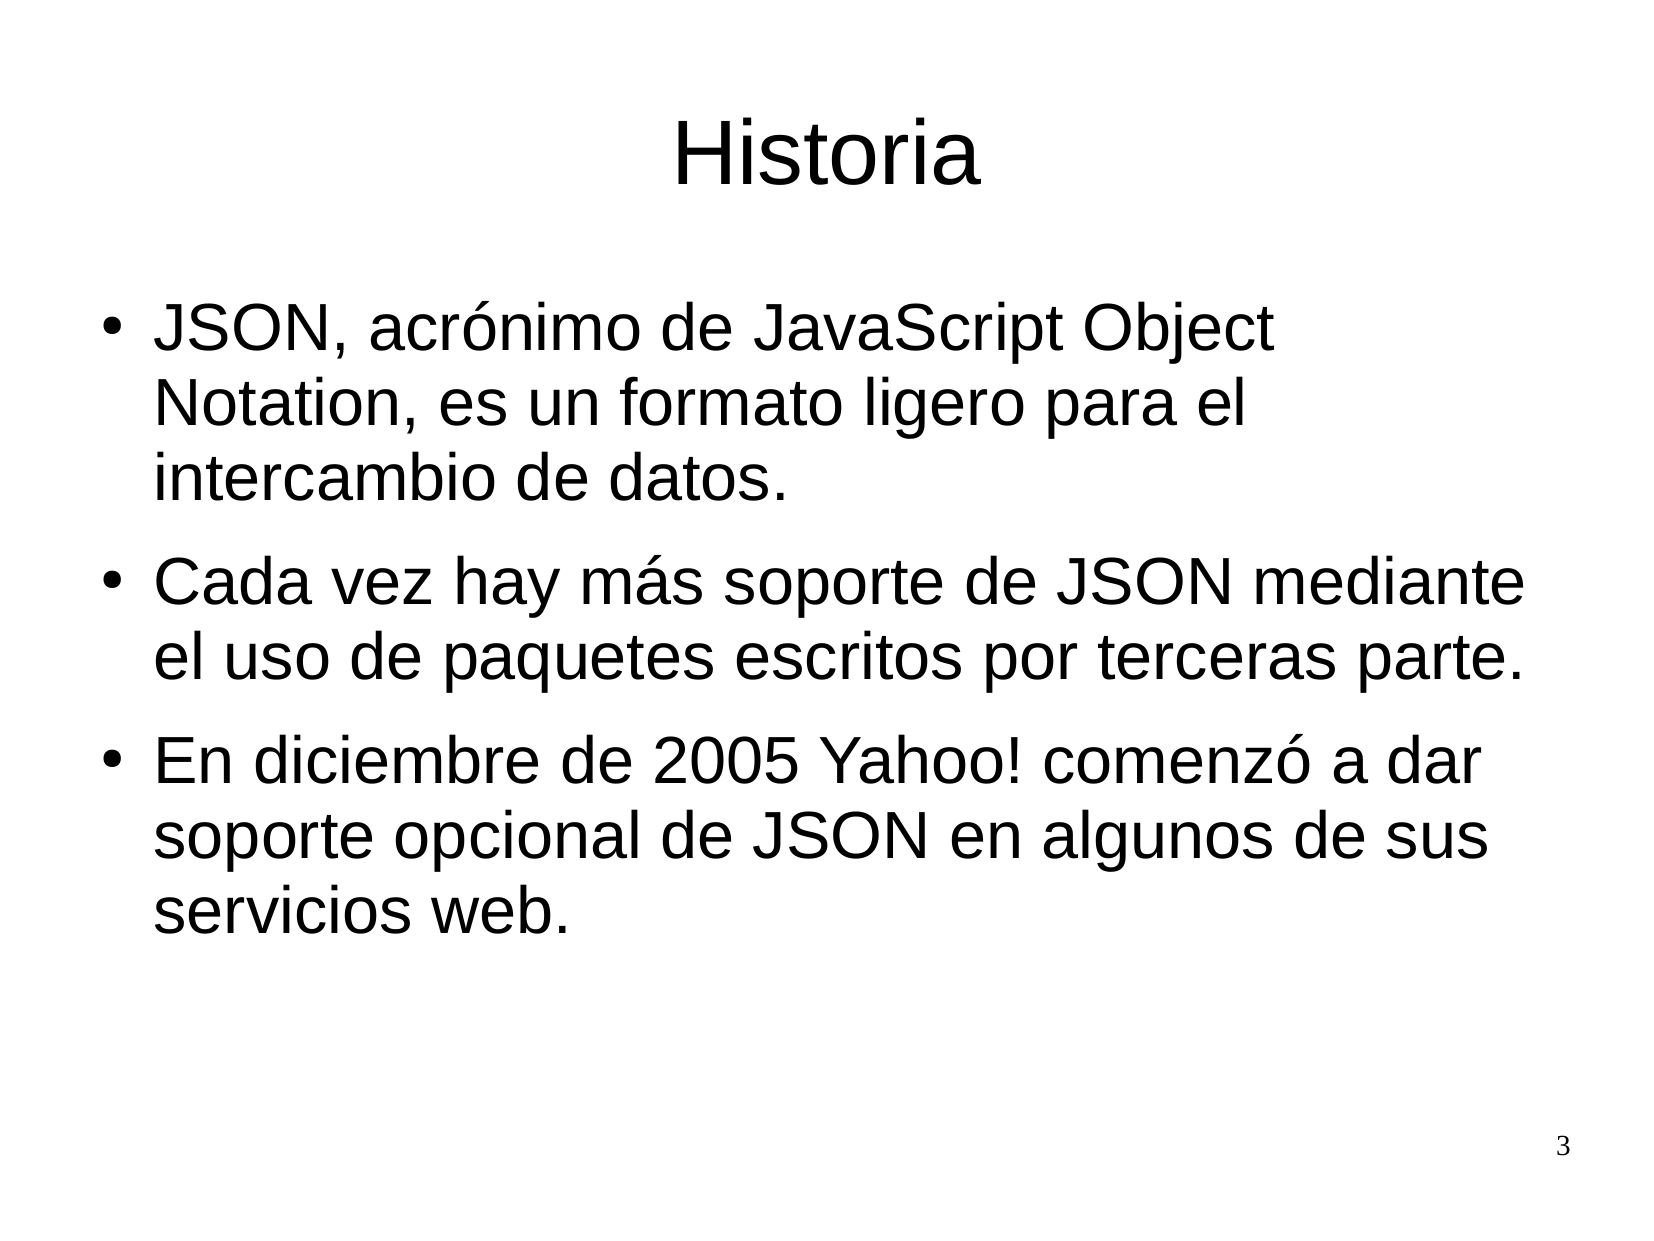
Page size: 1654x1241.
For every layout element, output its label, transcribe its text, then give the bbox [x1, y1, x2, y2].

list JSON, acrónimo de JavaScript Object Notation, es un formato ligero para el intercambio de datos. Cada vez hay más soporte de JSON mediante el uso de paquetes escritos por terceras parte. En diciembre de 2005 Yahoo! comenzó a dar soporte opcional de JSON en algunos de sus servicios web. [82, 290, 1538, 1010]
title Historia [82, 49, 1571, 257]
